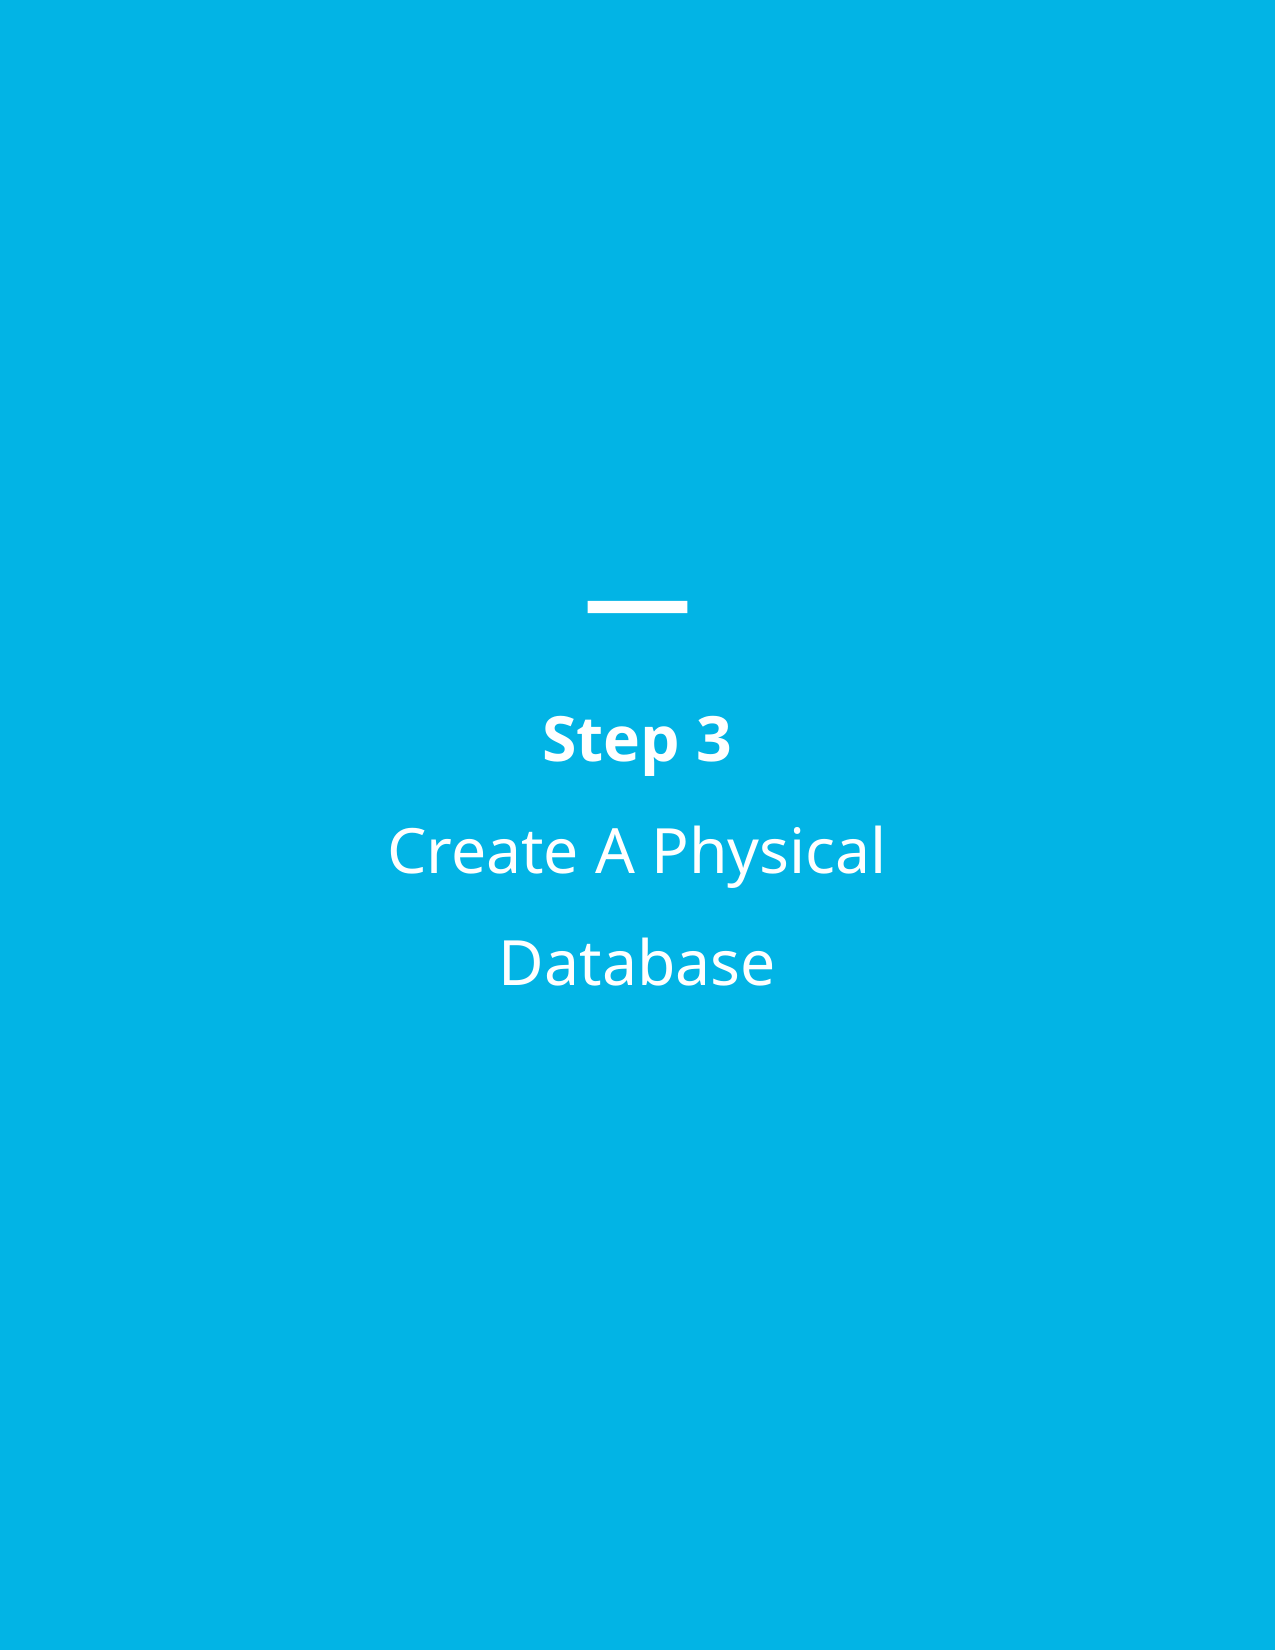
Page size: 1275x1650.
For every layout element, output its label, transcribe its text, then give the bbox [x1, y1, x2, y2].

text_box [587, 600, 688, 614]
text_box Step 3 Create A Physical Database [296, 656, 979, 1061]
